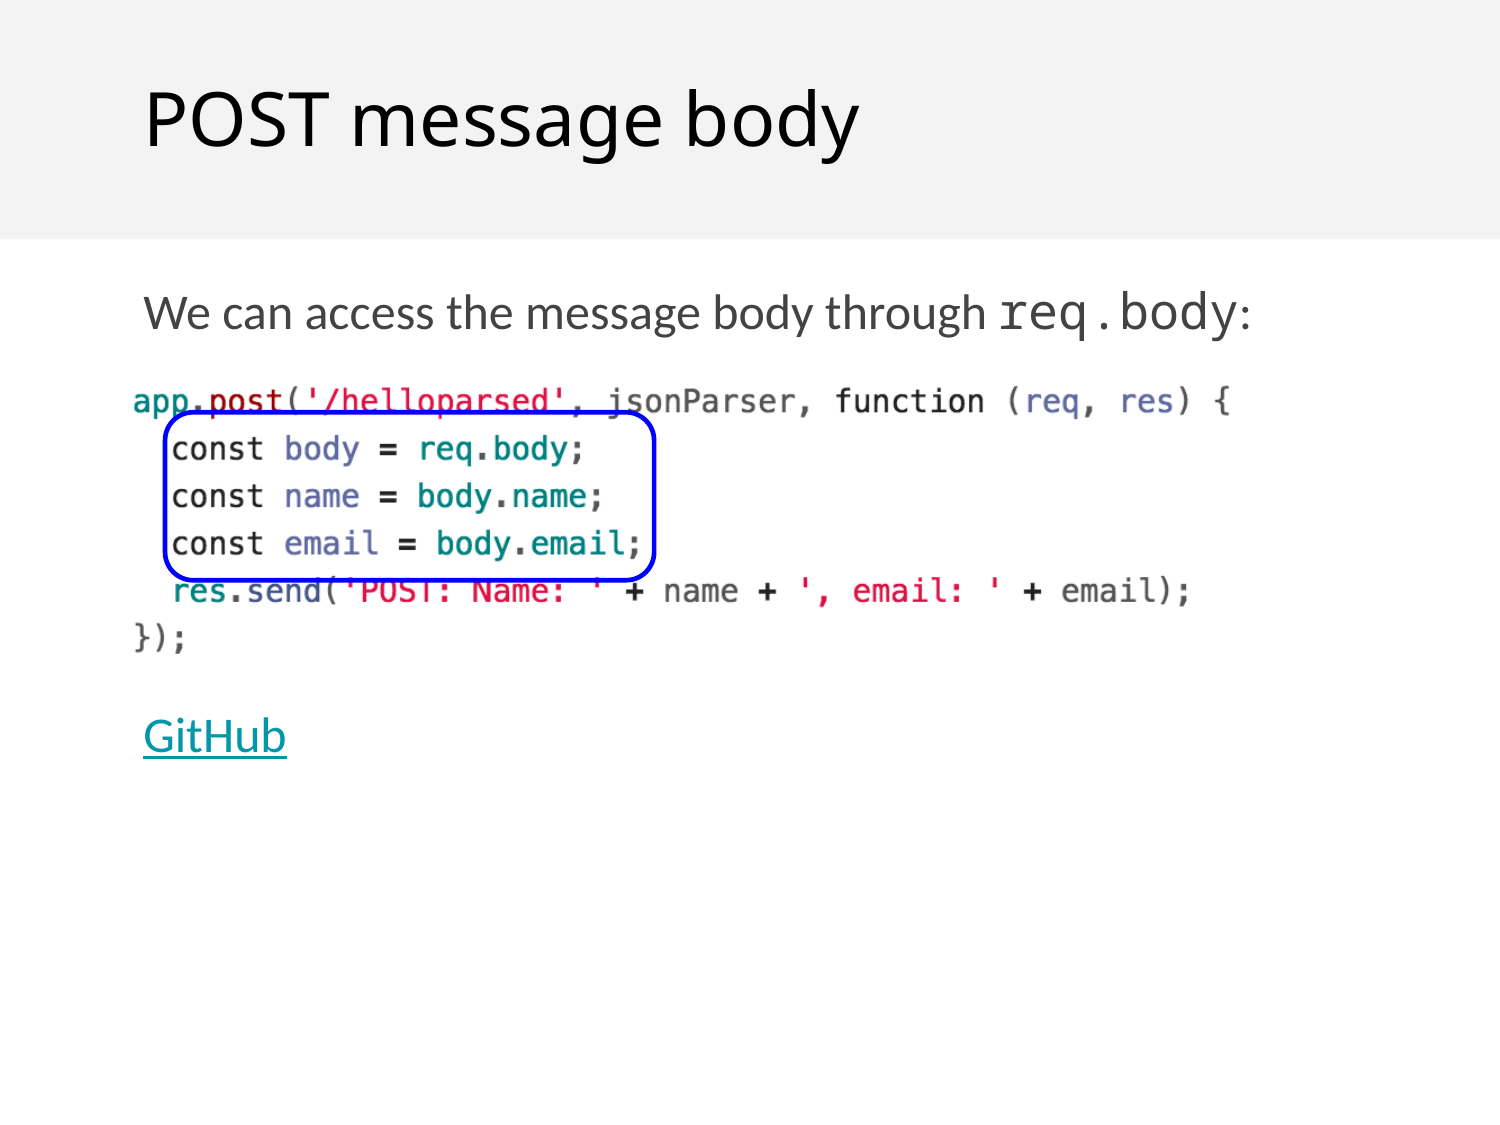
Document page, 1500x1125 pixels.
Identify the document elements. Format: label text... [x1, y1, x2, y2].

title POST message body [128, 56, 1372, 183]
text_box GitHub [128, 687, 1332, 829]
list We can access the message body through req.body: [128, 255, 1372, 339]
picture [128, 374, 1266, 687]
